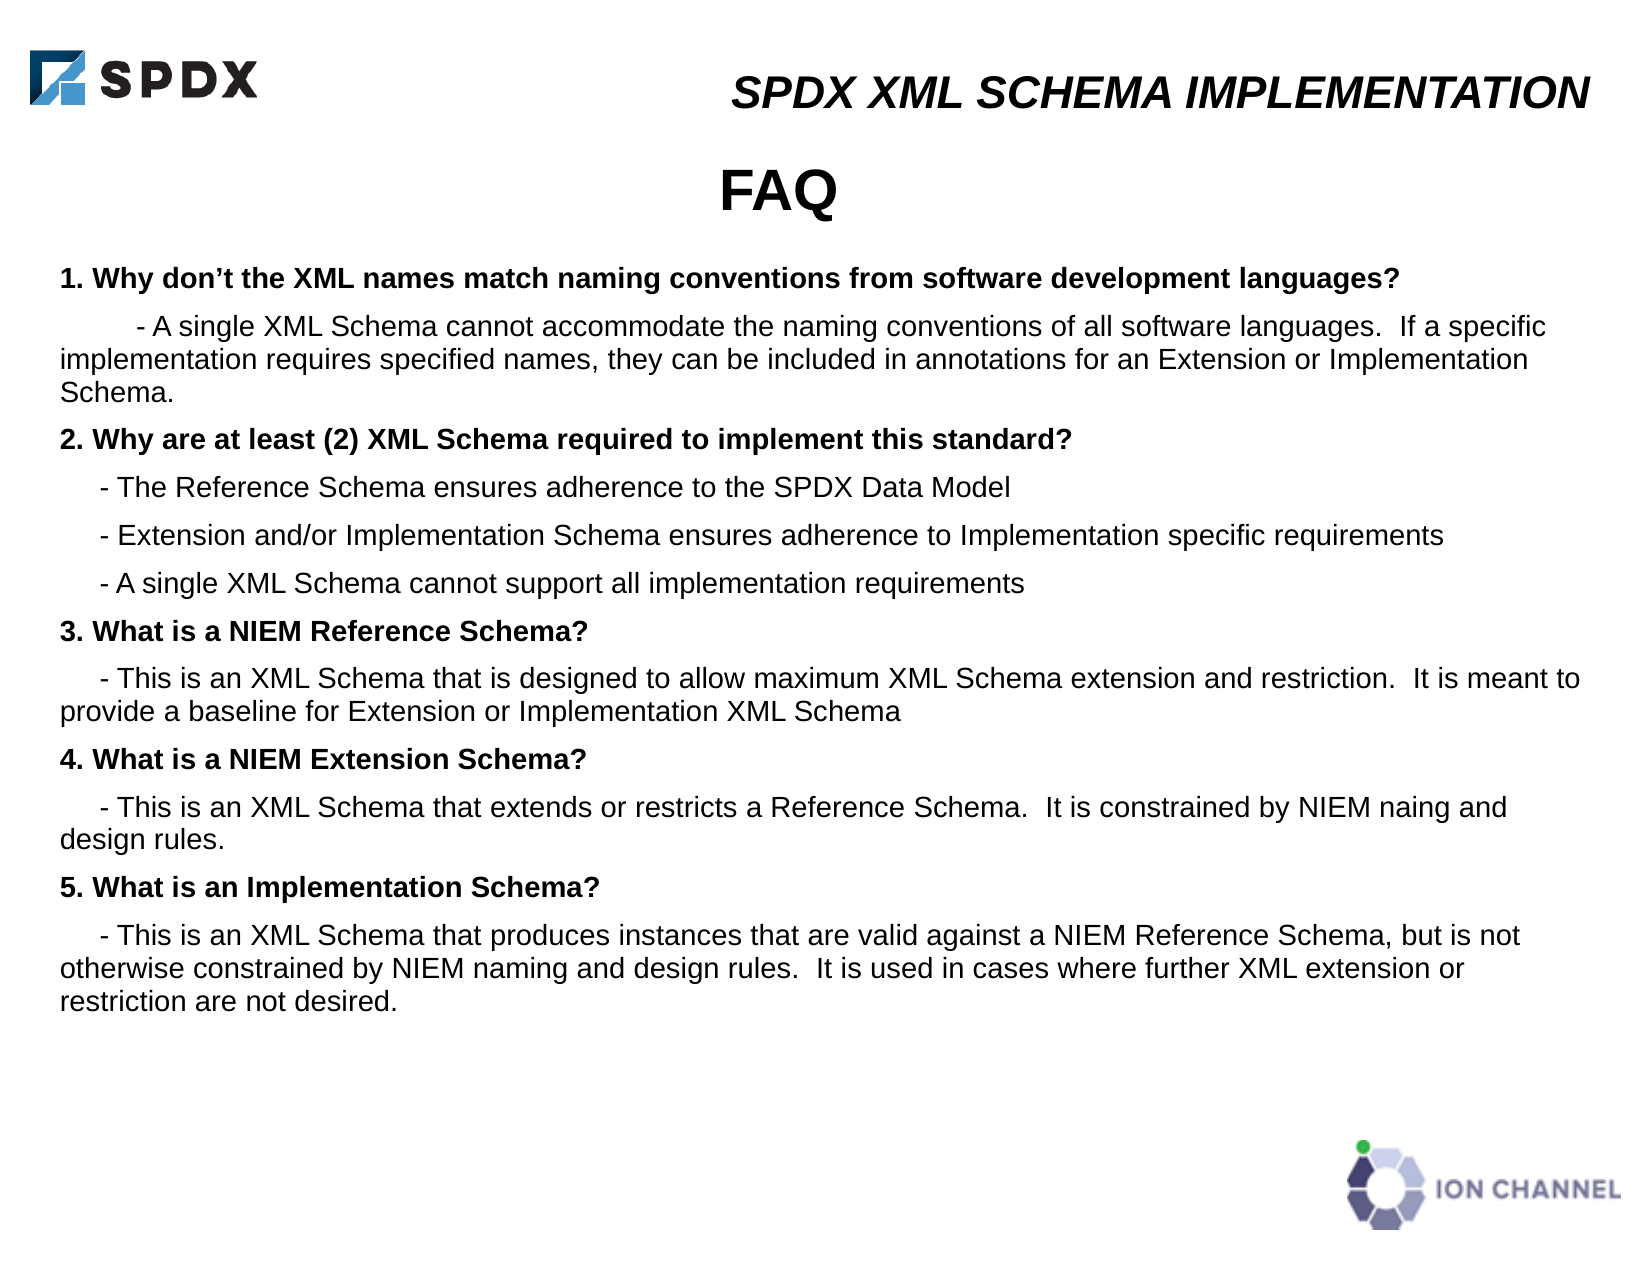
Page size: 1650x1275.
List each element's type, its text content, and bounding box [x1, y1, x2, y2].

picture [1347, 1140, 1621, 1231]
text_box SPDX XML SCHEMA IMPLEMENTATION [690, 59, 1606, 121]
text_box 1. Why don’t the XML names match naming conventions from software development languages? - A single XML Schema cannot accommodate the naming conventions of all software languages. If a specific implementation requires specified names, they can be included in annotations for an Extension or Implementation Schema. 2. Why are at least (2) XML Schema required to implement this standard? - The Reference Schema ensures adherence to the SPDX Data Model - Extension and/or Implementation Schema ensures adherence to Implementation specific requirements - A single XML Schema cannot support all implementation requirements 3. What is a NIEM Reference Schema? - This is an XML Schema that is designed to allow maximum XML Schema extension and restriction. It is meant to provide a baseline for Extension or Implementation XML Schema 4. What is a NIEM Extension Schema? - This is an XML Schema that extends or restricts a Reference Schema. It is constrained by NIEM naing and design rules. 5. What is an Implementation Schema? - This is an XML Schema that produces instances that are valid against a NIEM Reference Schema, but is not otherwise constrained by NIEM naming and design rules. It is used in cases where further XML extension or restriction are not desired. [45, 207, 1606, 1163]
text_box FAQ [705, 150, 856, 207]
picture [30, 29, 257, 105]
